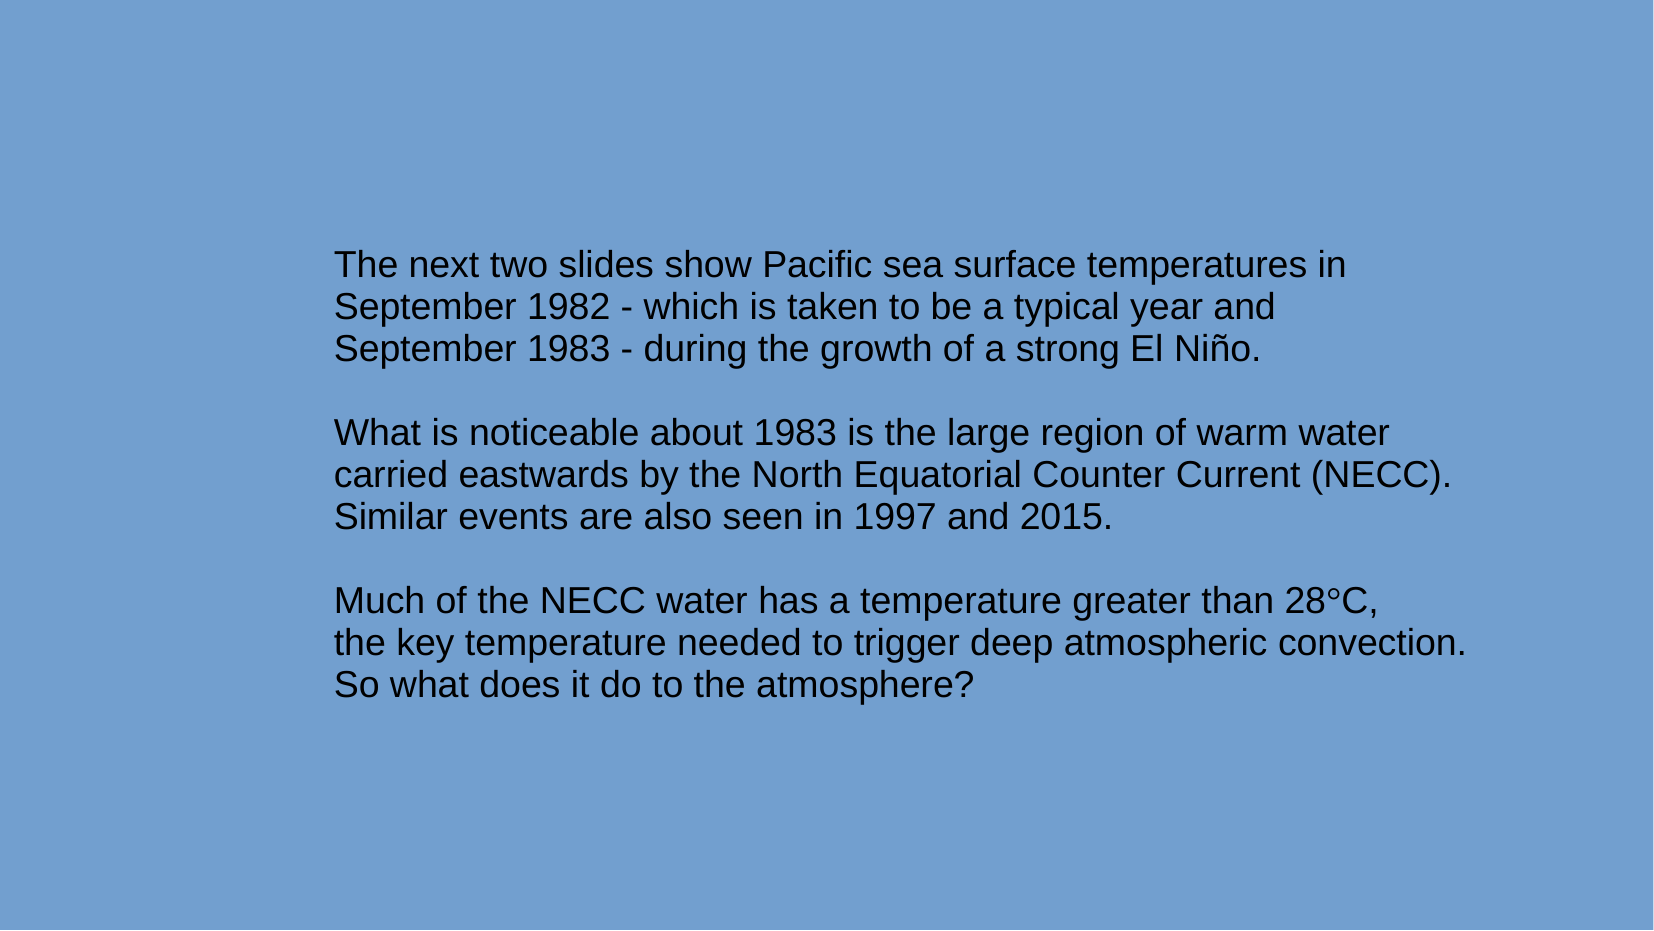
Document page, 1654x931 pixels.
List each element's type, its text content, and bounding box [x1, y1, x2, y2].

text_box The next two slides show Pacific sea surface temperatures in September 1982 - which is taken to be a typical year and September 1983 - during the growth of a strong El Niño. What is noticeable about 1983 is the large region of warm water carried eastwards by the North Equatorial Counter Current (NECC). Similar events are also seen in 1997 and 2015. Much of the NECC water has a temperature greater than 28°C, the key temperature needed to trigger deep atmospheric convection. So what does it do to the atmosphere? [318, 236, 1489, 725]
